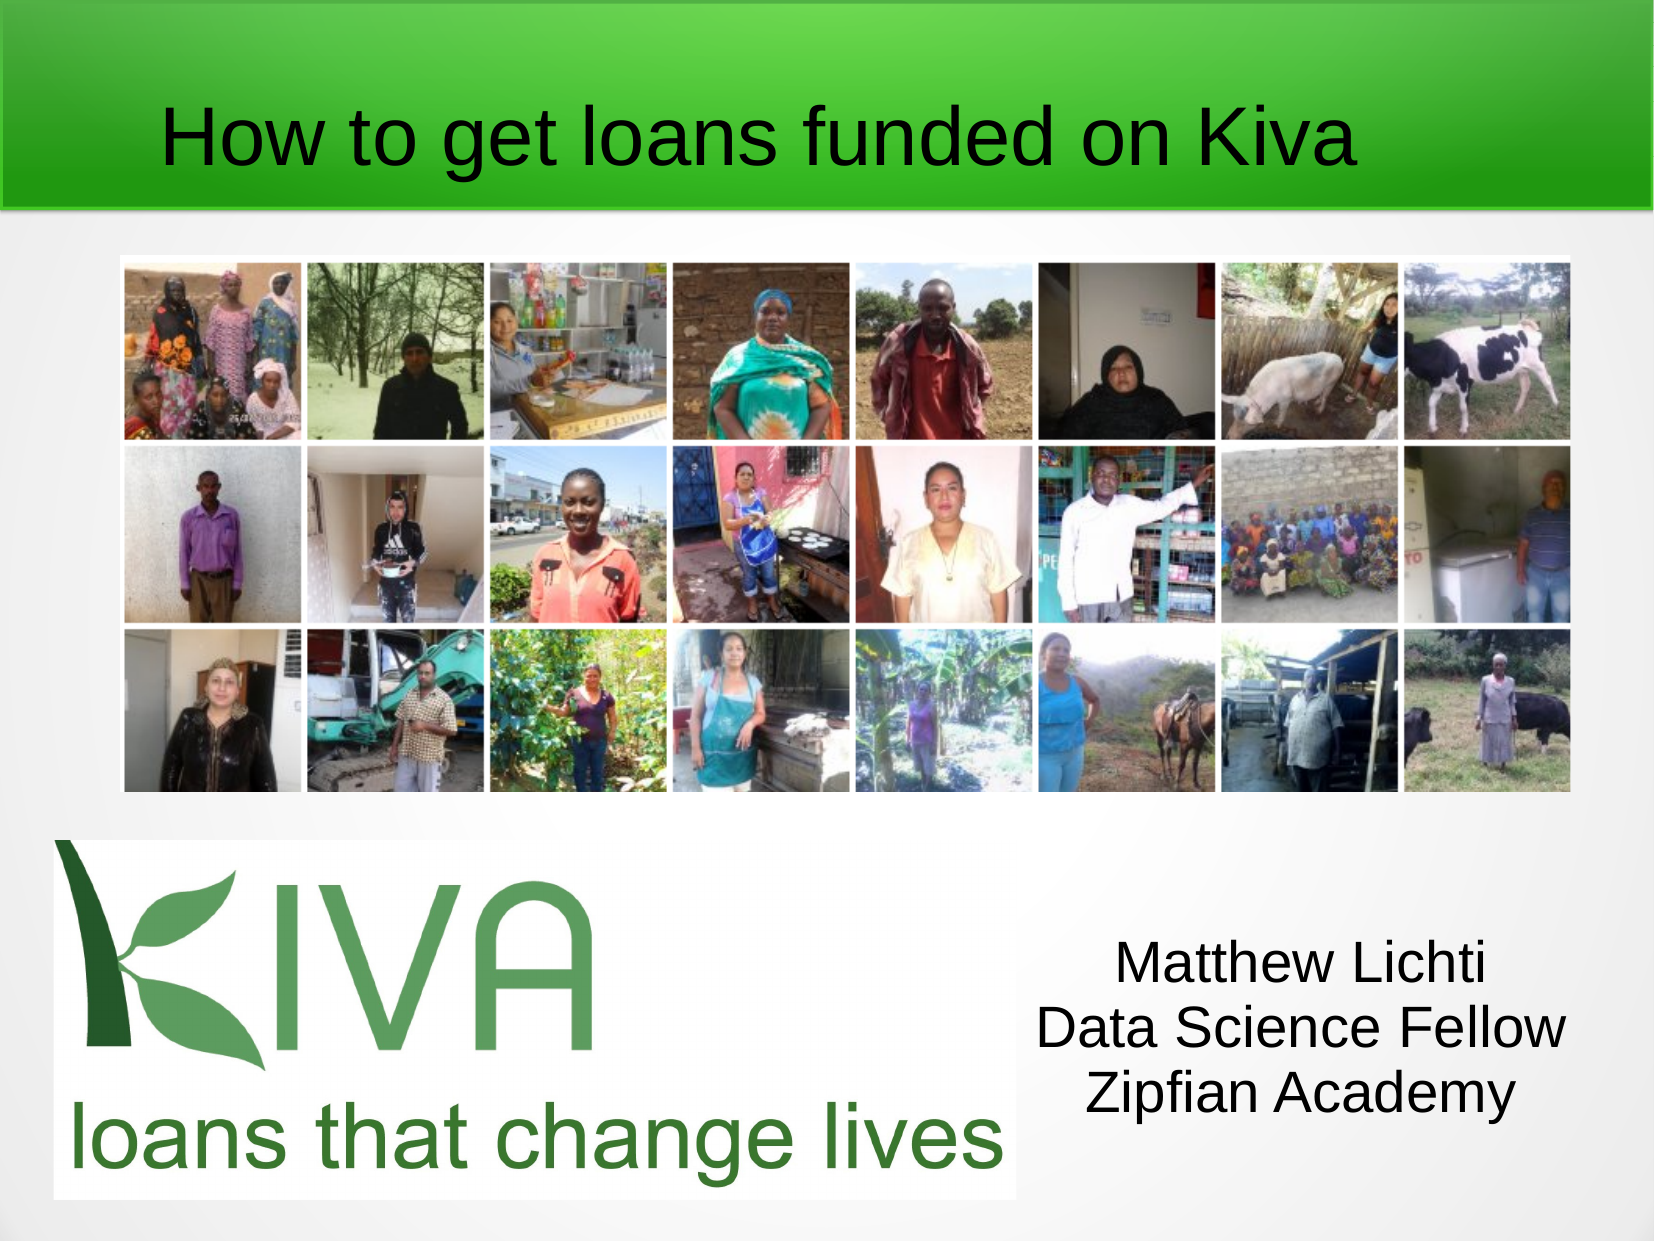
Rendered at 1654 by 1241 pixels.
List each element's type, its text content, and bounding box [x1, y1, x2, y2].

picture [120, 255, 1571, 792]
title How to get loans funded on Kiva [15, 32, 1504, 241]
picture [53, 840, 1017, 1201]
text_box Matthew Lichti Data Science Fellow Zipfian Academy [1014, 870, 1588, 1186]
